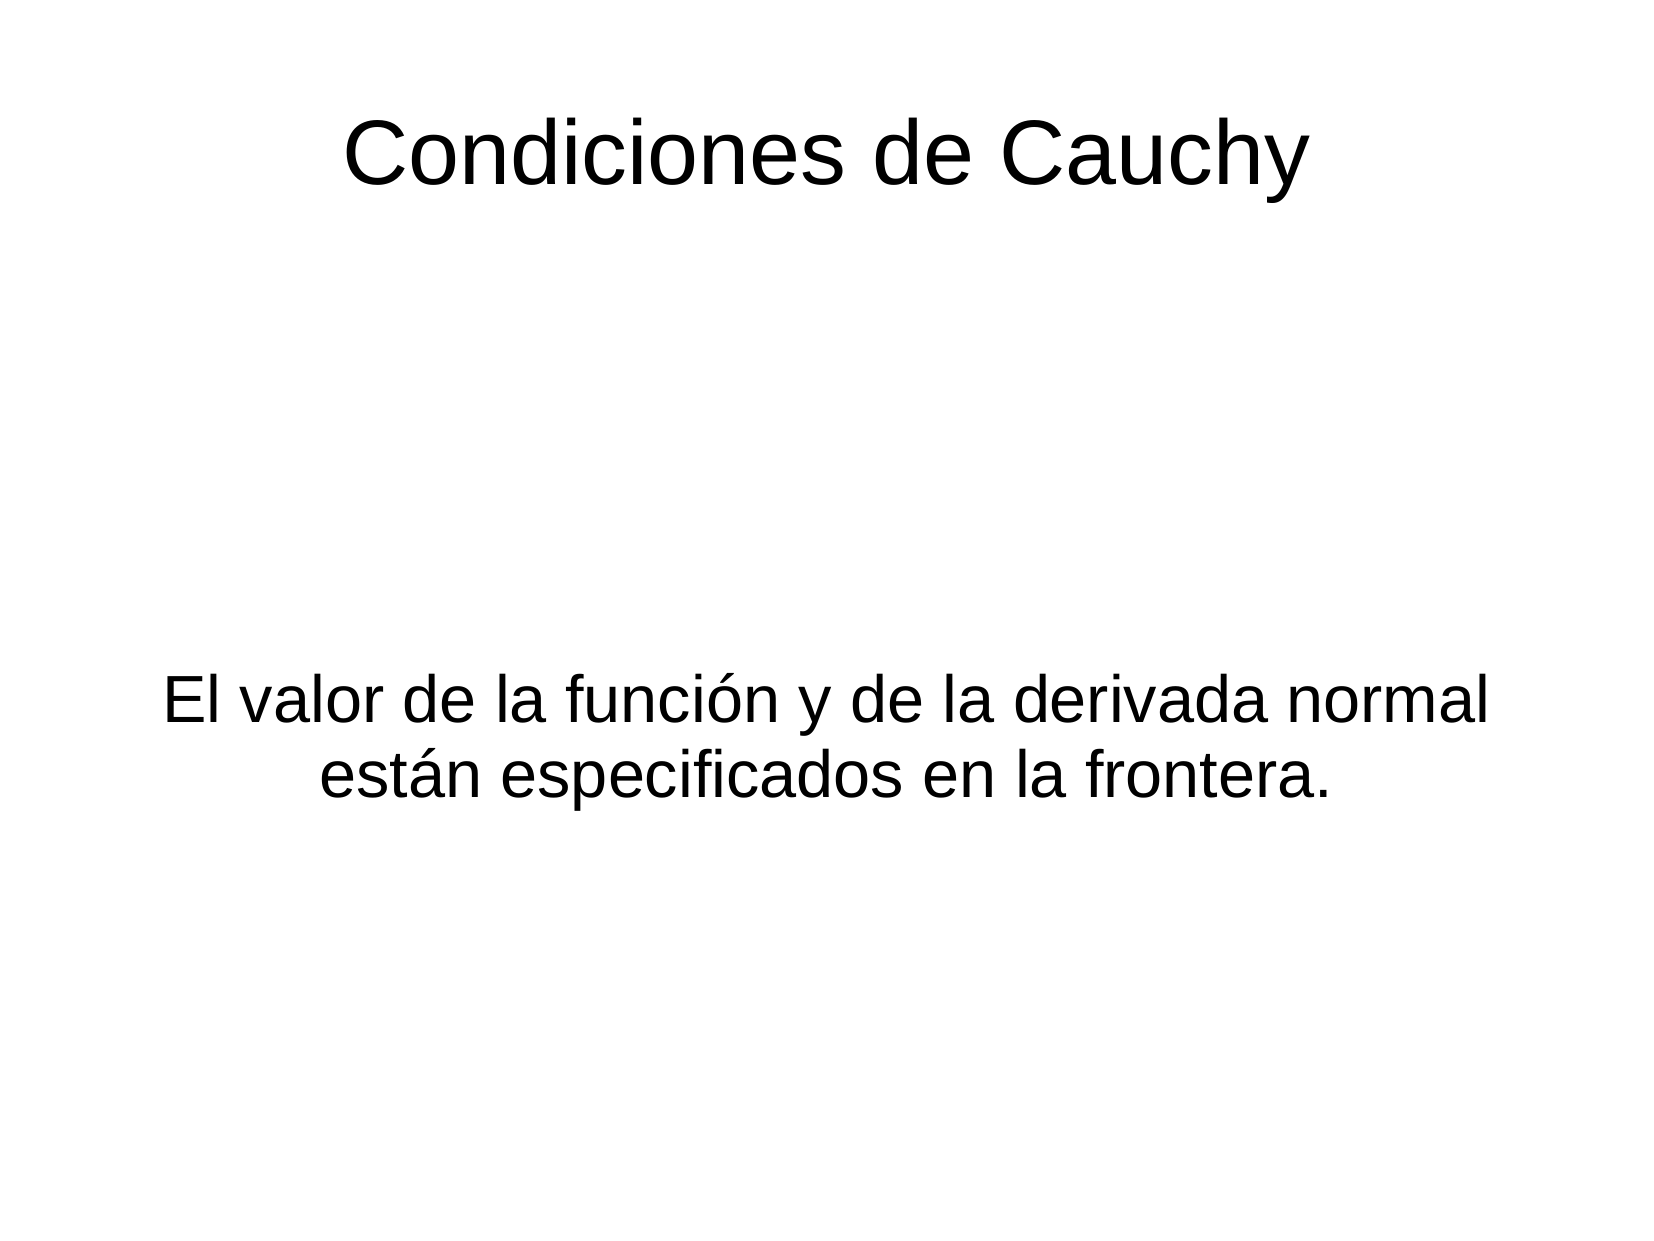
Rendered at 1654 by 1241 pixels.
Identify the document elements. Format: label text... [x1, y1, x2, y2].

subtitle El valor de la función y de la derivada normal están especificados en la frontera. [82, 297, 1571, 1102]
title Condiciones de Cauchy [82, 56, 1571, 250]
